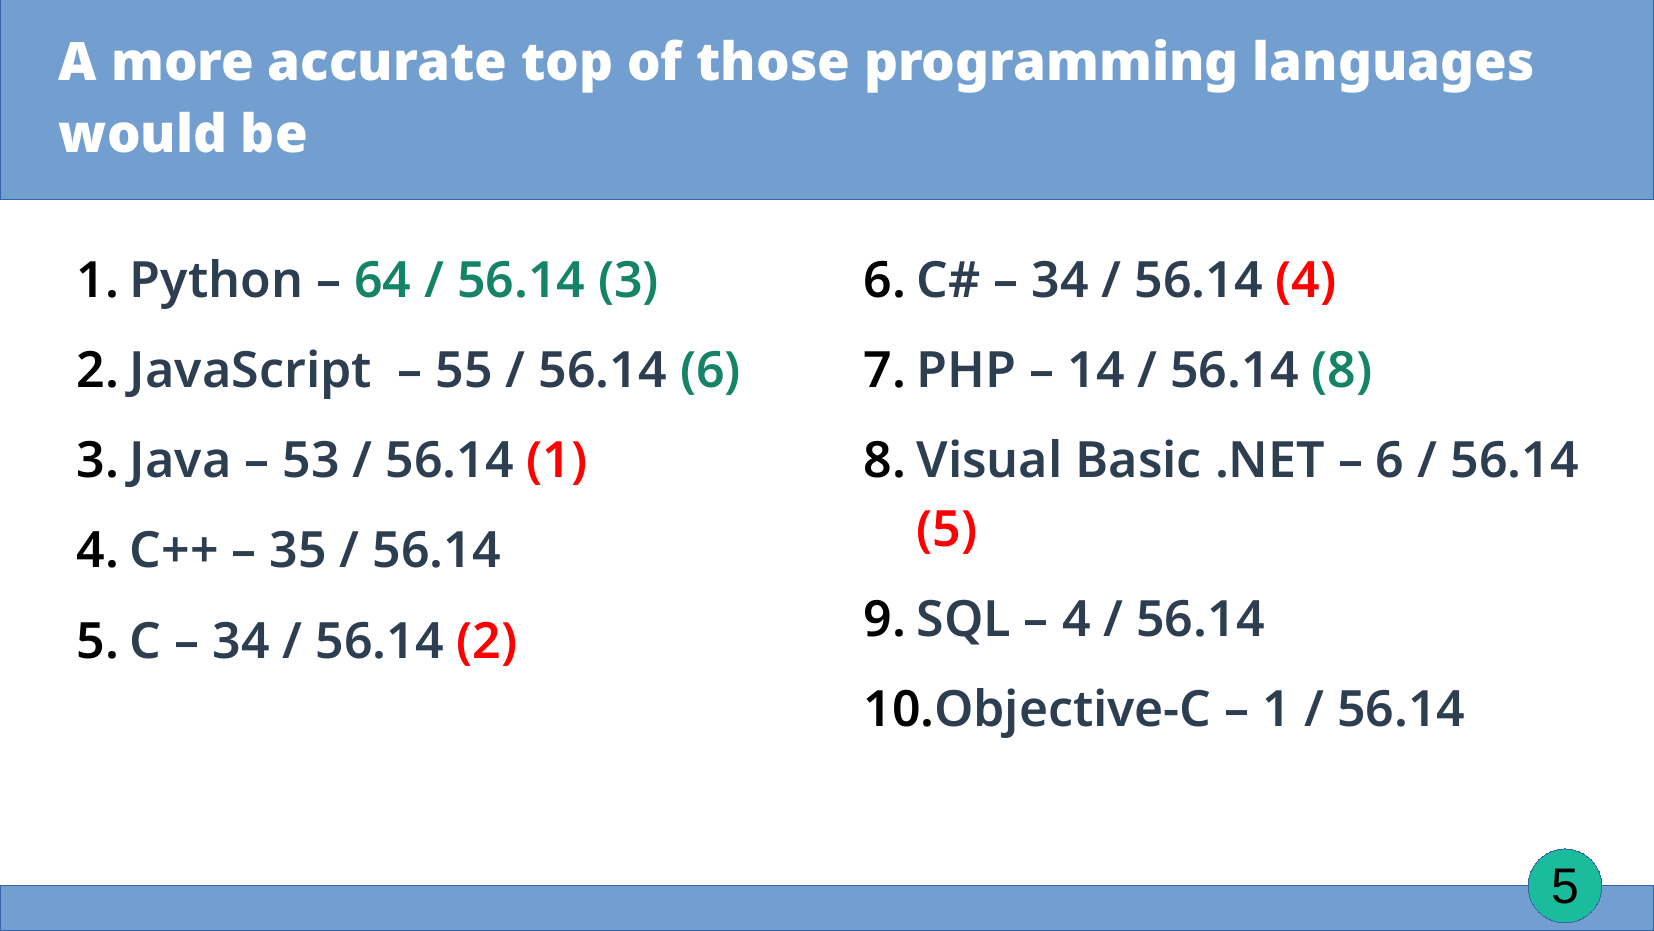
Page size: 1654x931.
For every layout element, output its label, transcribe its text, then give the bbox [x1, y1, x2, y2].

list Python – 64 / 56.14 (3) JavaScript – 55 / 56.14 (6) Java – 53 / 56.14 (1) C++ – 35 / 56.14 C – 34 / 56.14 (2) [59, 243, 809, 864]
title A more accurate top of those programming languages would be [59, 37, 1595, 155]
list C# – 34 / 56.14 (4) PHP – 14 / 56.14 (8) Visual Basic .NET – 6 / 56.14 (5) SQL – 4 / 56.14 Objective-C – 1 / 56.14 [845, 243, 1596, 864]
